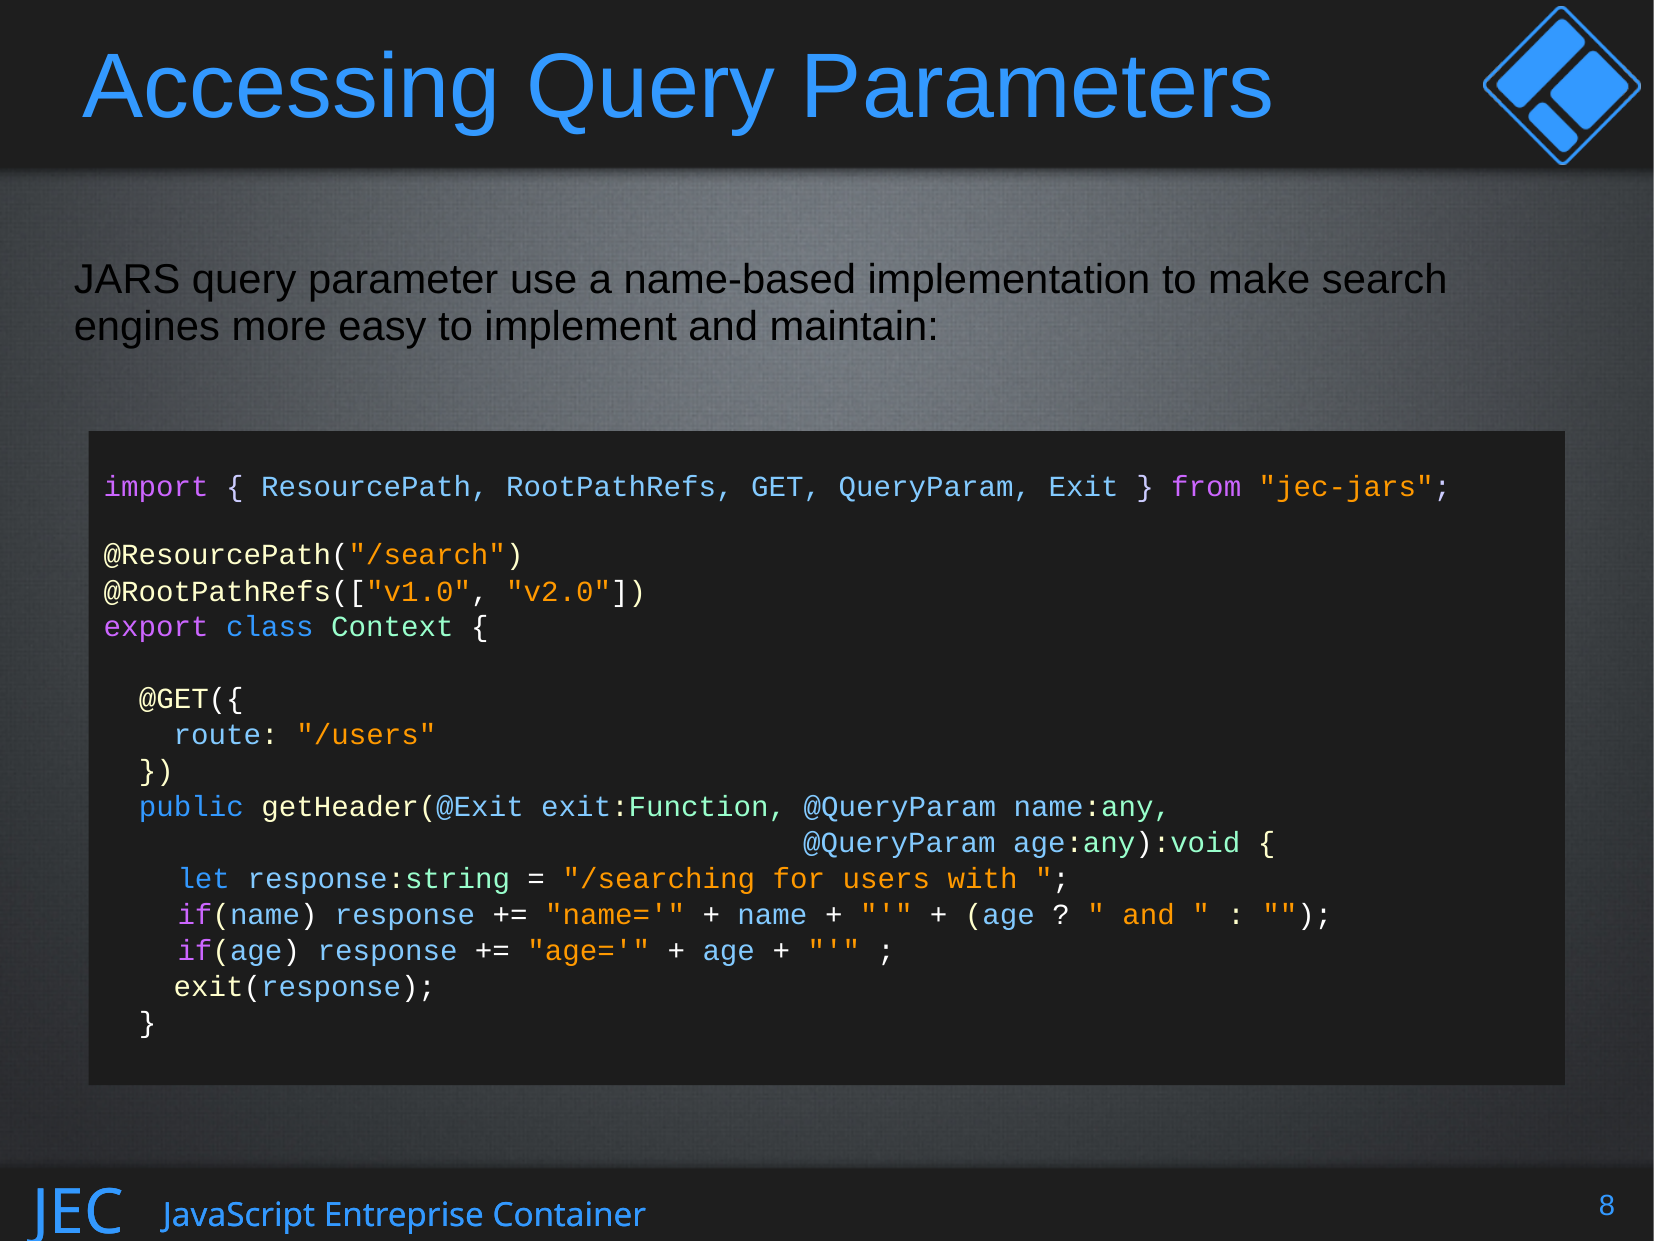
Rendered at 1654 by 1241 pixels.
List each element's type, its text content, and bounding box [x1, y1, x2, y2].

text_box 8 [744, 1181, 1630, 1229]
picture [0, 0, 1654, 1241]
text_box JavaScript Entreprise Container [148, 1183, 651, 1241]
text_box JEC [17, 1159, 149, 1241]
title Accessing Query Parameters [82, 23, 1441, 147]
text_box JARS query parameter use a name-based implementation to make search engines more easy to implement and maintain: [59, 248, 1595, 358]
text_box import { ResourcePath, RootPathRefs, GET, QueryParam, Exit } from "jec-jars"; @ResourcePath("/search") @RootPathRefs(["v1.0", "v2.0"]) export class Context { @GET({ route: "/users" }) public getHeader(@Exit exit:Function, @QueryParam name:any, @QueryParam age:any):void { let response:string = "/searching for users with "; if(name) response += "name='" + name + "'" + (age ? " and " : ""); if(age) response += "age='" + age + "'" ; exit(response); } [88, 431, 1565, 1086]
